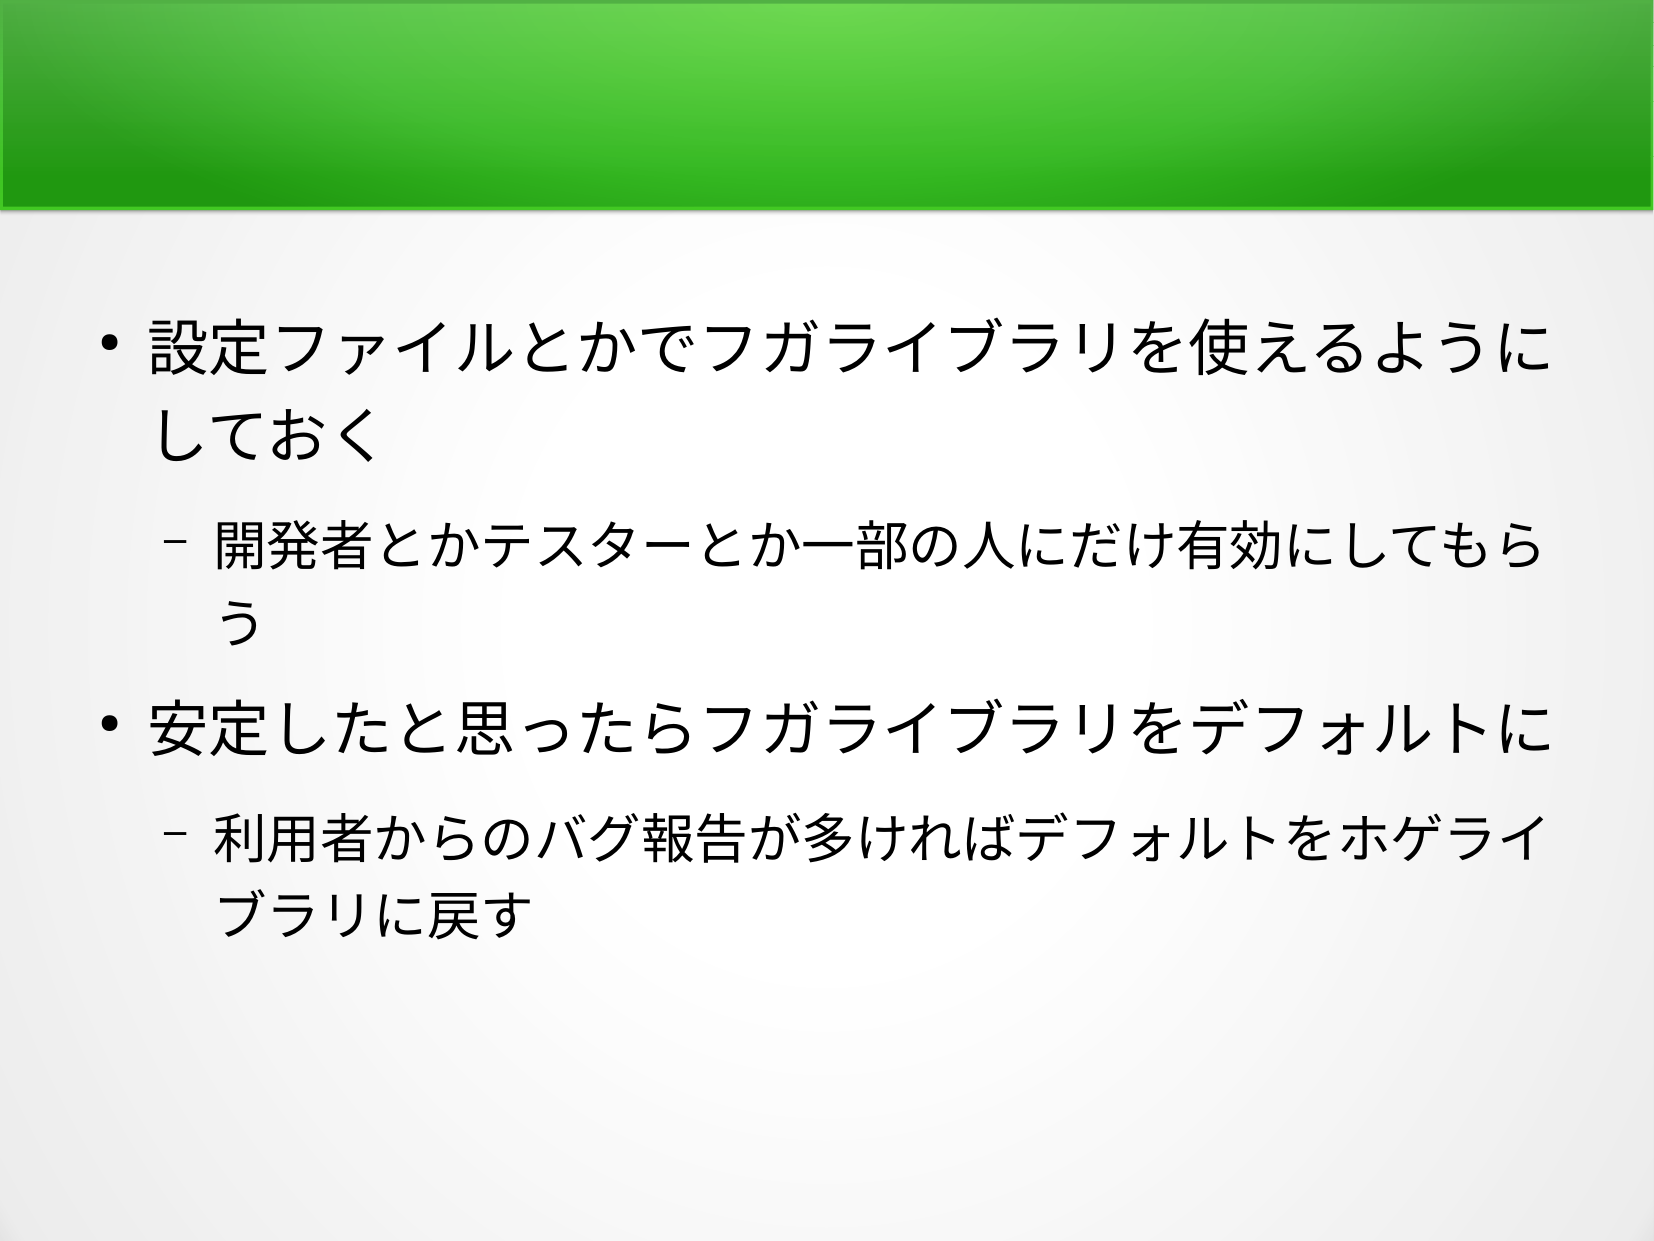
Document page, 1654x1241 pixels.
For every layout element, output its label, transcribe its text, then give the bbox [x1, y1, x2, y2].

list 設定ファイルとかでフガライブラリを使えるようにしておく 開発者とかテスターとか一部の人にだけ有効にしてもらう 安定したと思ったらフガライブラリをデフォルトに 利用者からのバグ報告が多ければデフォルトをホゲライブラリに戻す [82, 299, 1571, 1019]
